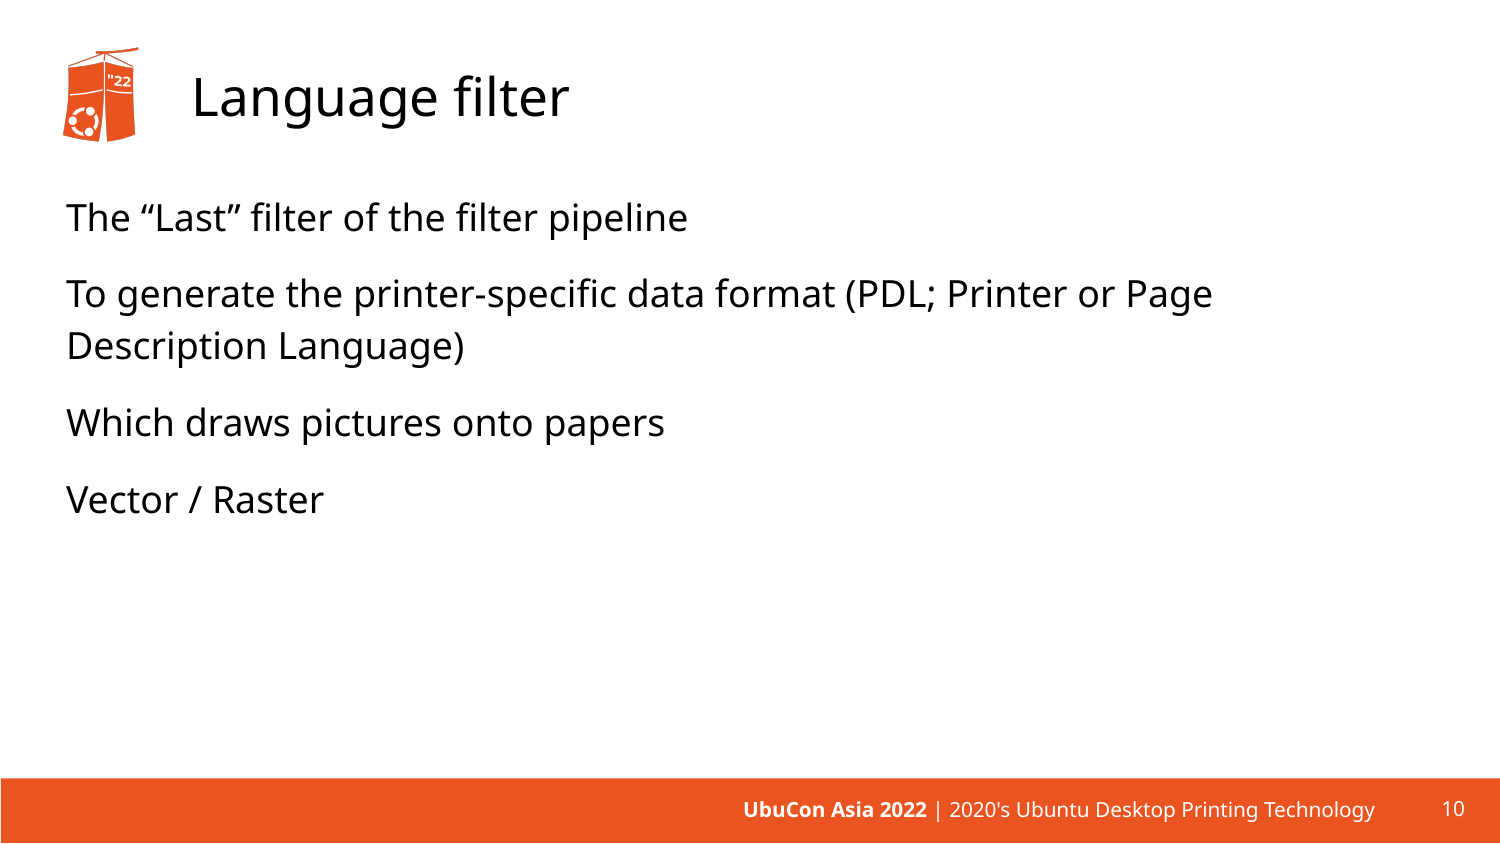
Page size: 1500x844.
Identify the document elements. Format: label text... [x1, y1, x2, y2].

list The “Last” filter of the filter pipeline To generate the printer-specific data format (PDL; Printer or Page Description Language) Which draws pictures onto papers Vector / Raster [51, 172, 1390, 750]
text_box UbuCon Asia 2022 | 2020's Ubuntu Desktop Printing Technology [345, 781, 1390, 837]
text_box [0, 778, 1500, 843]
slide_number <number> [1389, 777, 1480, 842]
picture [51, 47, 146, 142]
title Language filter [176, 48, 1449, 142]
